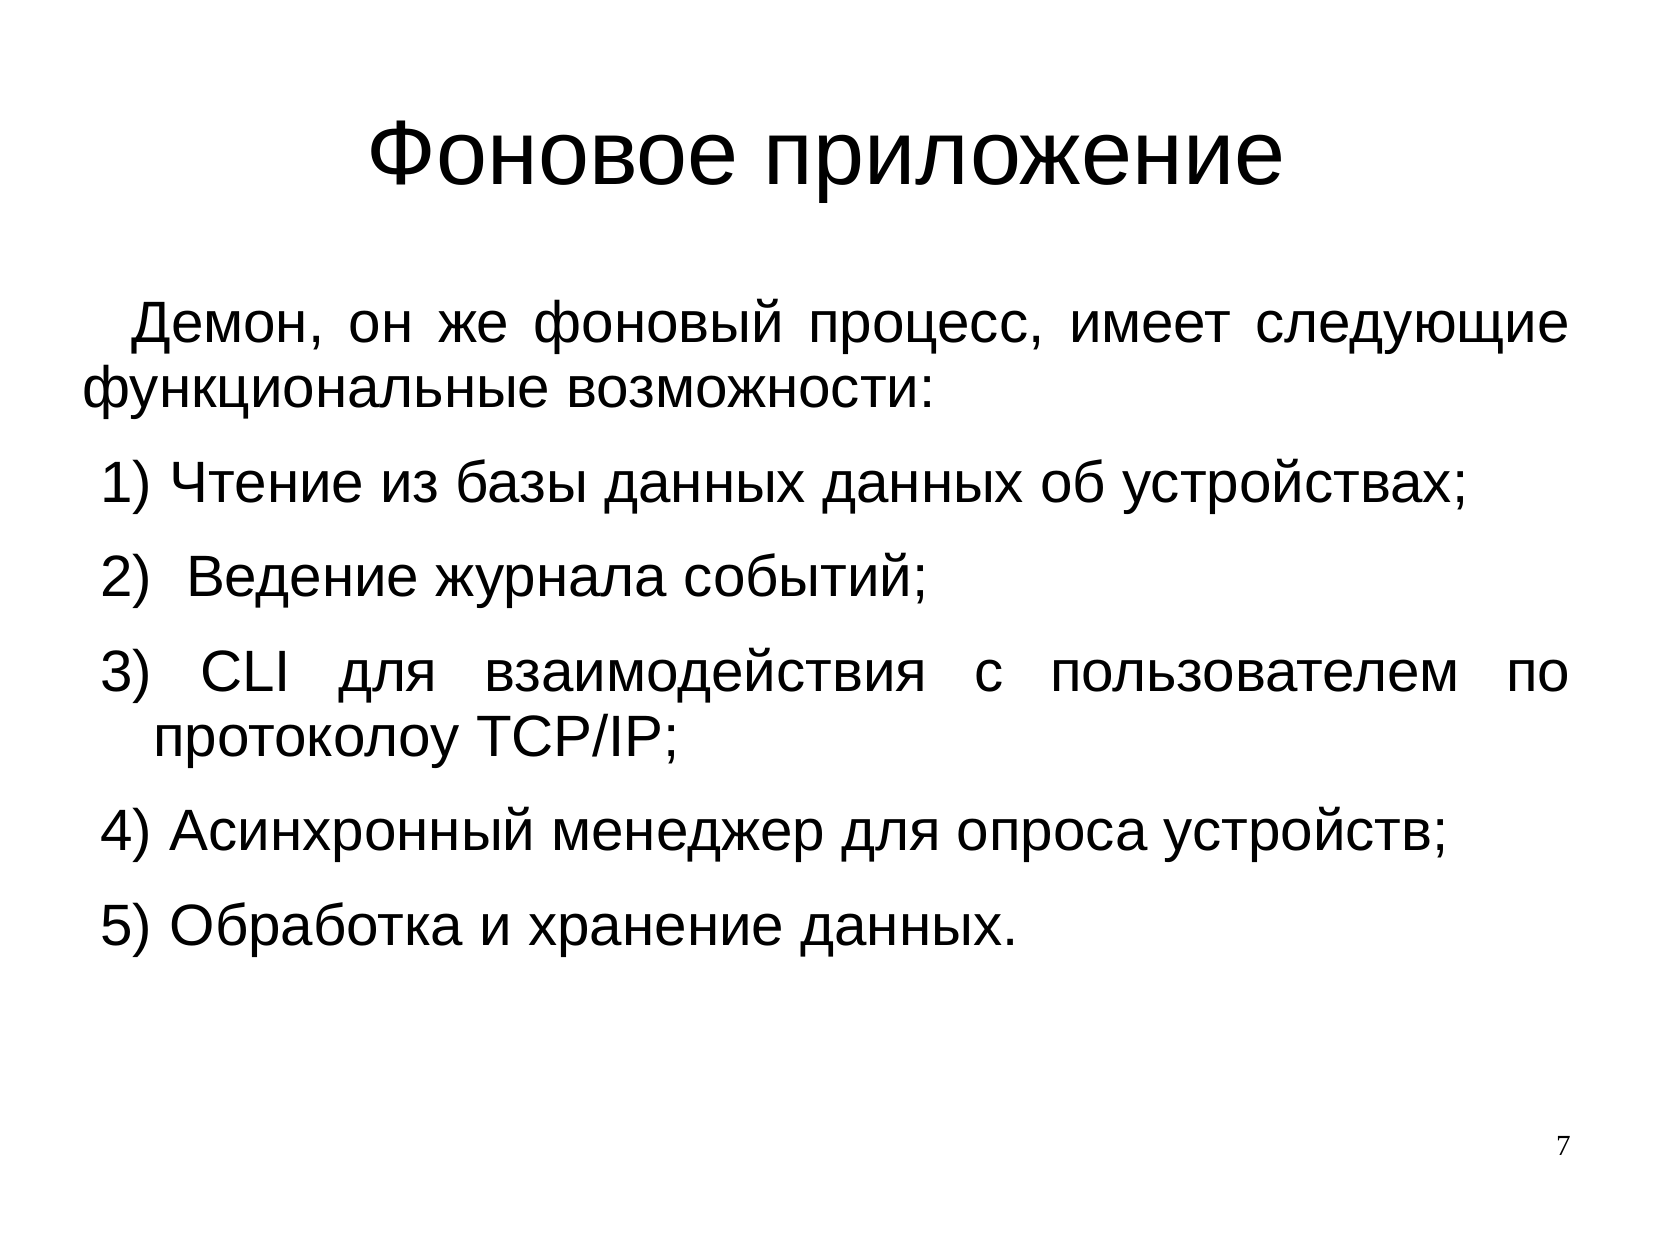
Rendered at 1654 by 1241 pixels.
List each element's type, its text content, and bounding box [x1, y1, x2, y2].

title Фоновое приложение [82, 49, 1571, 257]
list Демон, он же фоновый процесс, имеет следующие функциональные возможности: Чтение из базы данных данных об устройствах; Ведение журнала событий; CLI для взаимодействия с пользователем по протоколоу TCP/IP; Асинхронный менеджер для опроса устройств; Обработка и хранение данных. [82, 290, 1571, 1010]
